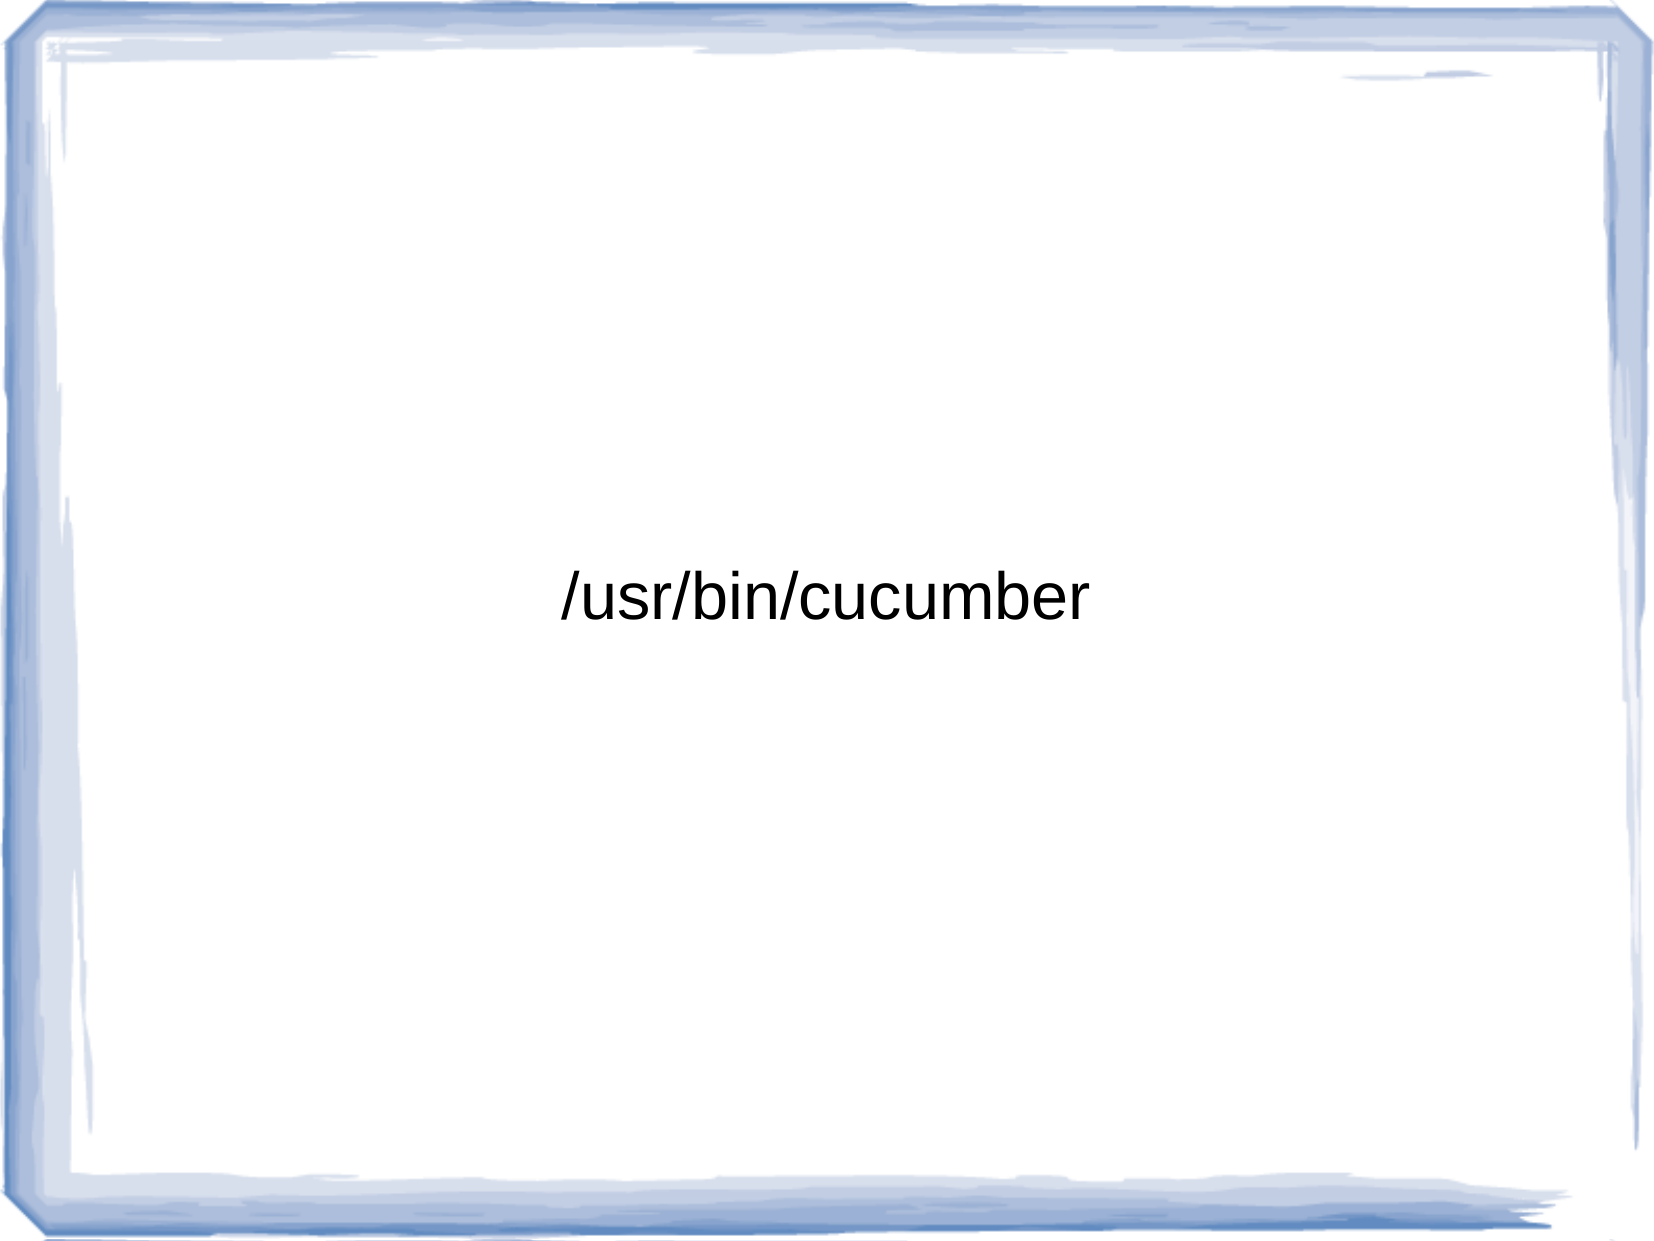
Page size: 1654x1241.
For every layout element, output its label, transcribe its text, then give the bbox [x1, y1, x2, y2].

picture [0, 0, 1654, 1241]
subtitle /usr/bin/cucumber [82, 56, 1571, 1136]
